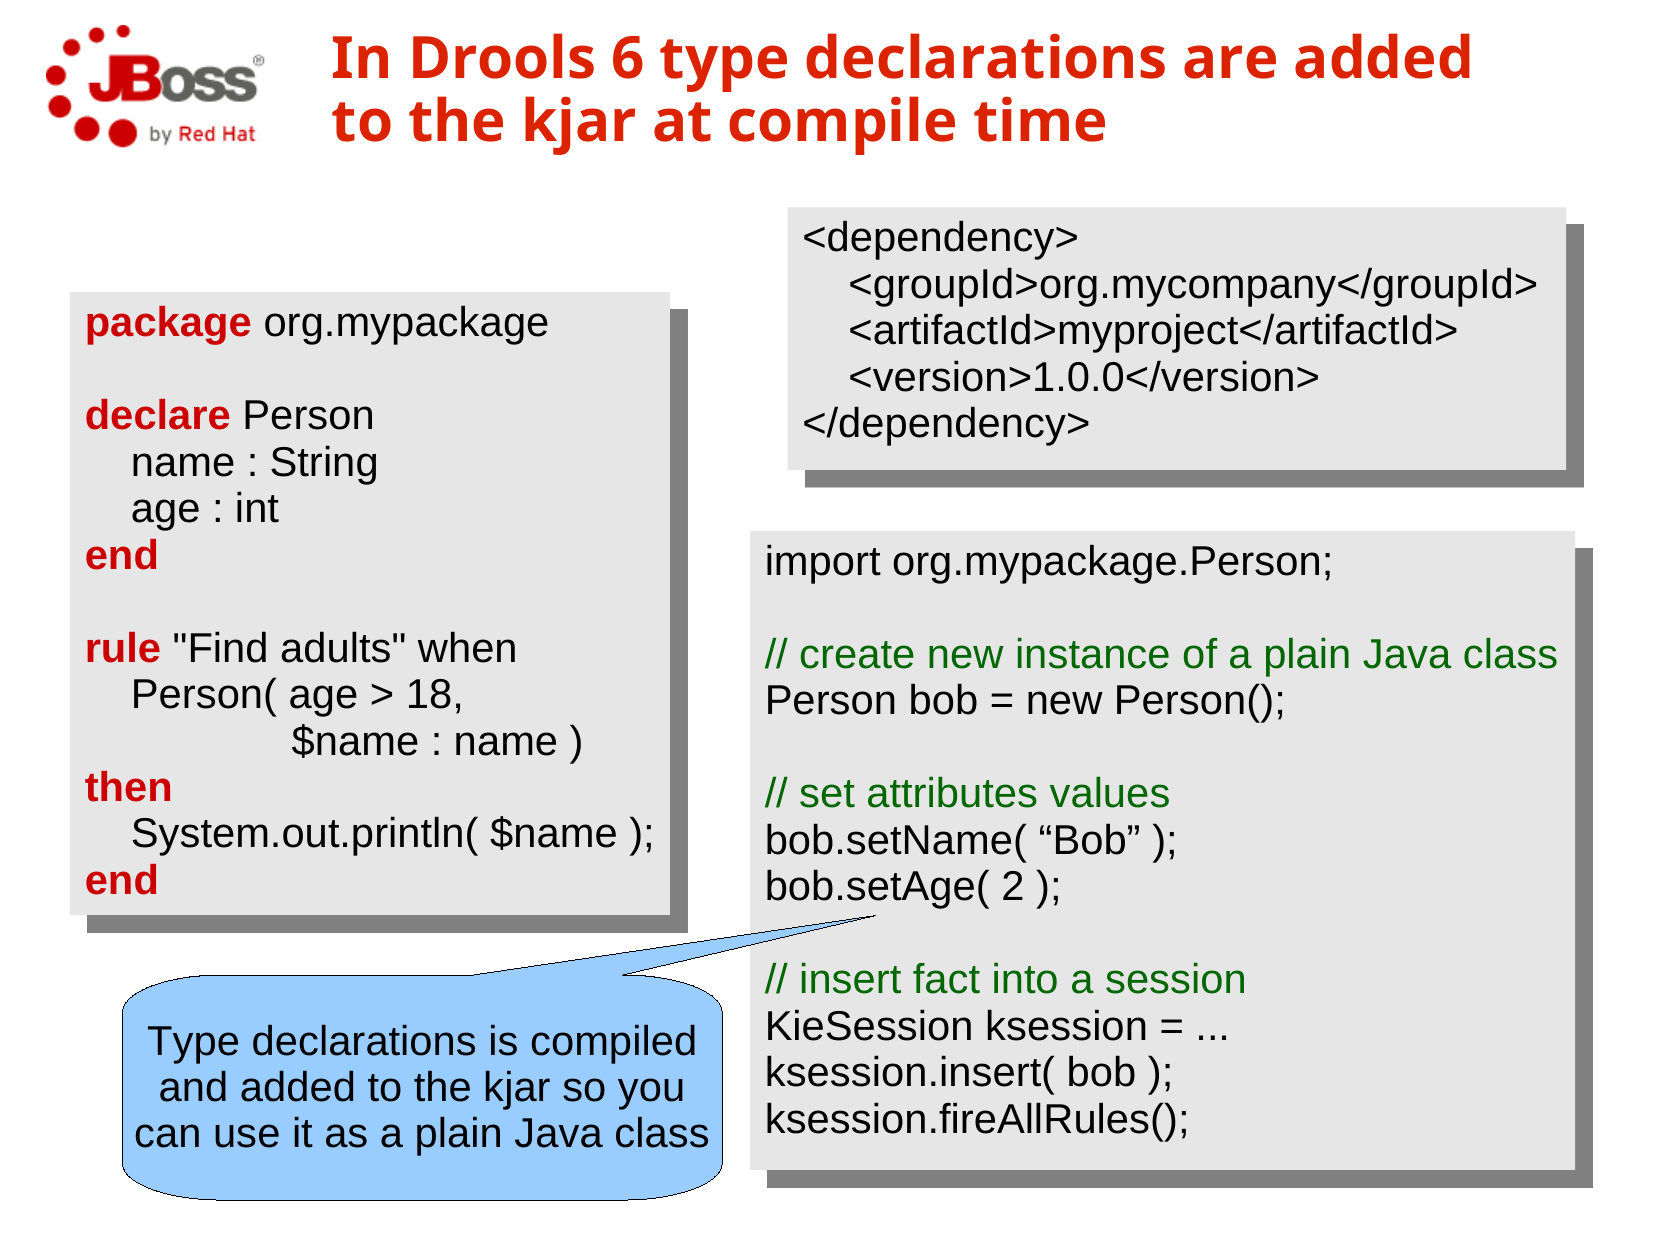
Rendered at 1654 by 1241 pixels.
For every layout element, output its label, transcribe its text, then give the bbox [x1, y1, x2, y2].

text_box <dependency> <groupId>org.mycompany</groupId> <artifactId>myproject</artifactId> <version>1.0.0</version> </dependency> [787, 207, 1567, 470]
picture [46, 25, 266, 149]
text_box import org.mypackage.Person; // create new instance of a plain Java class Person bob = new Person(); // set attributes values bob.setName( “Bob” ); bob.setAge( 2 ); // insert fact into a session KieSession ksession = ... ksession.insert( bob ); ksession.fireAllRules(); [750, 530, 1576, 1170]
title In Drools 6 type declarations are added to the kjar at compile time [331, 25, 1538, 158]
text_box package org.mypackage declare Person name : String age : int end rule "Find adults" when Person( age > 18, $name : name ) then System.out.println( $name ); end [69, 292, 670, 915]
text_box Type declarations is compiled and added to the kjar so you can use it as a plain Java class [122, 915, 876, 1201]
